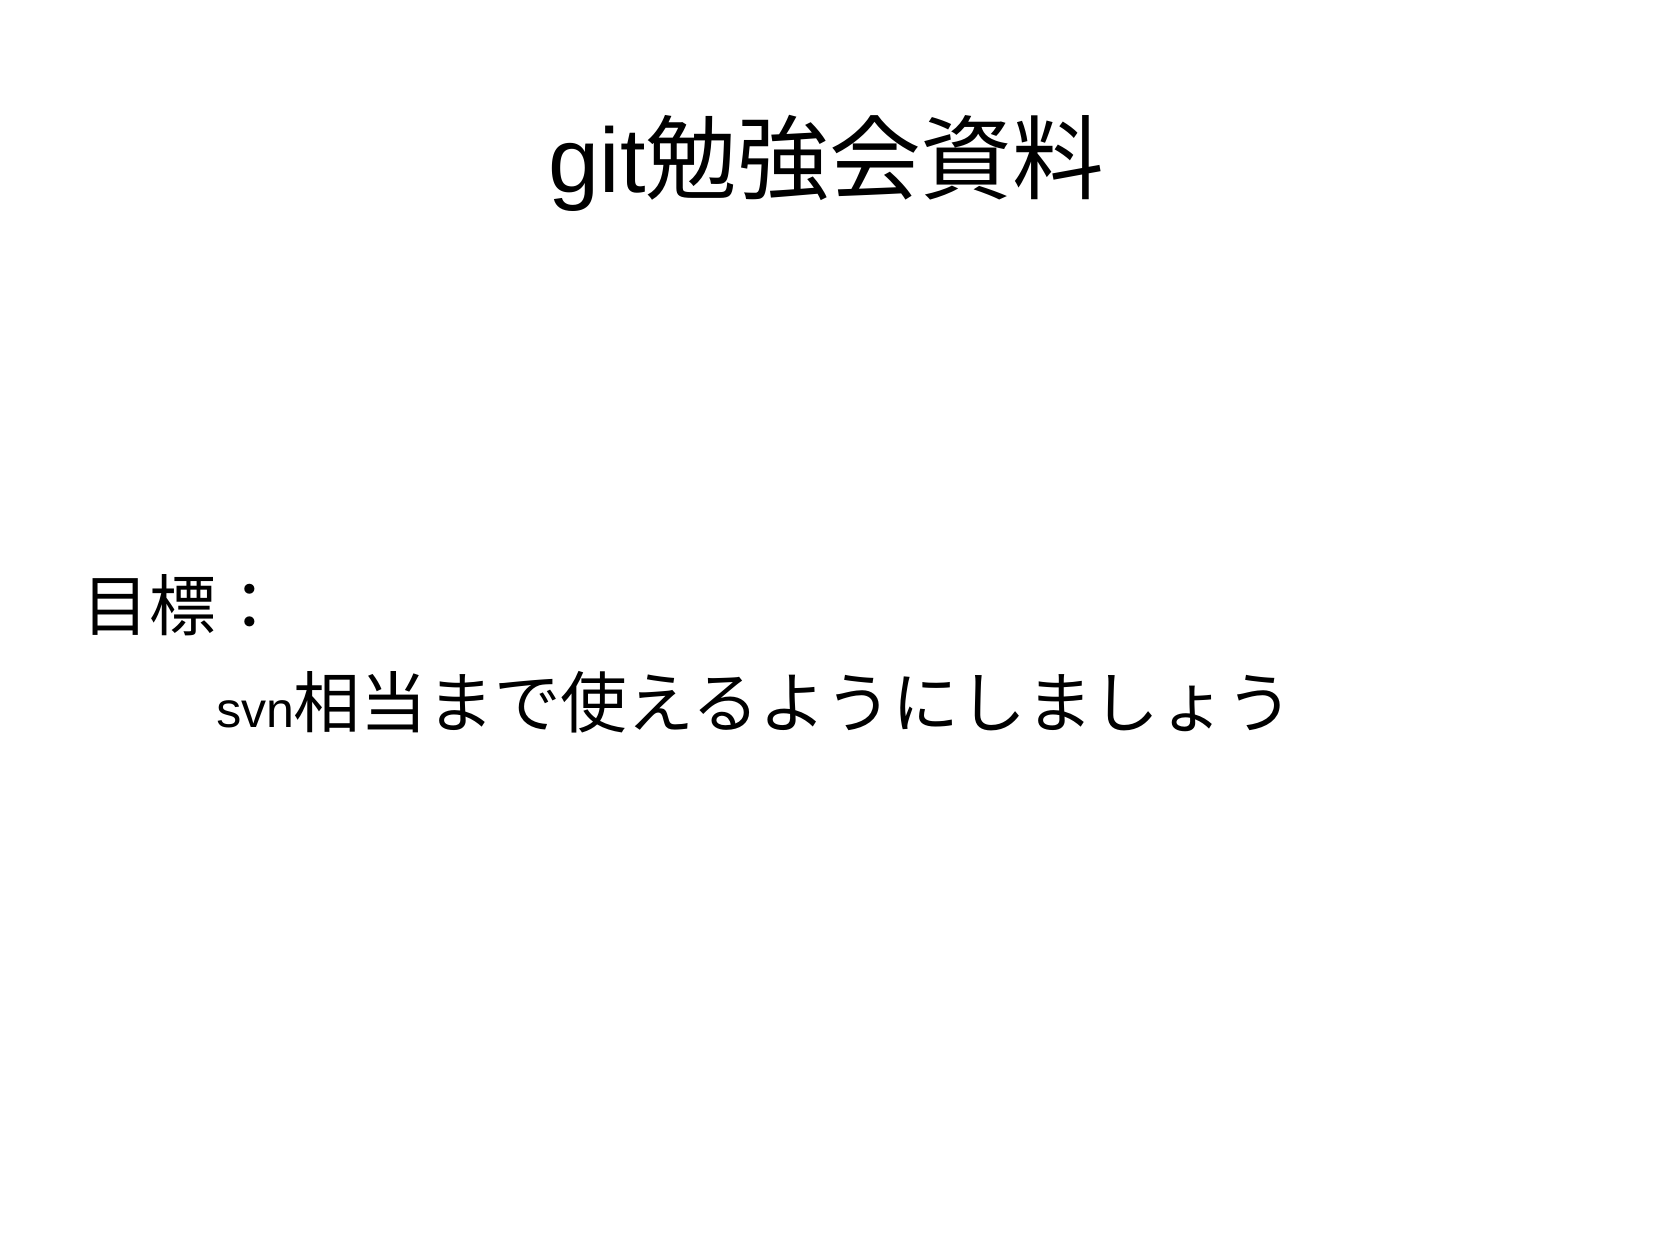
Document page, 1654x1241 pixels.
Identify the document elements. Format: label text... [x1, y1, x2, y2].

subtitle 目標： svn相当まで使えるようにしましょう [82, 290, 1538, 1010]
title git勉強会資料 [82, 49, 1571, 257]
